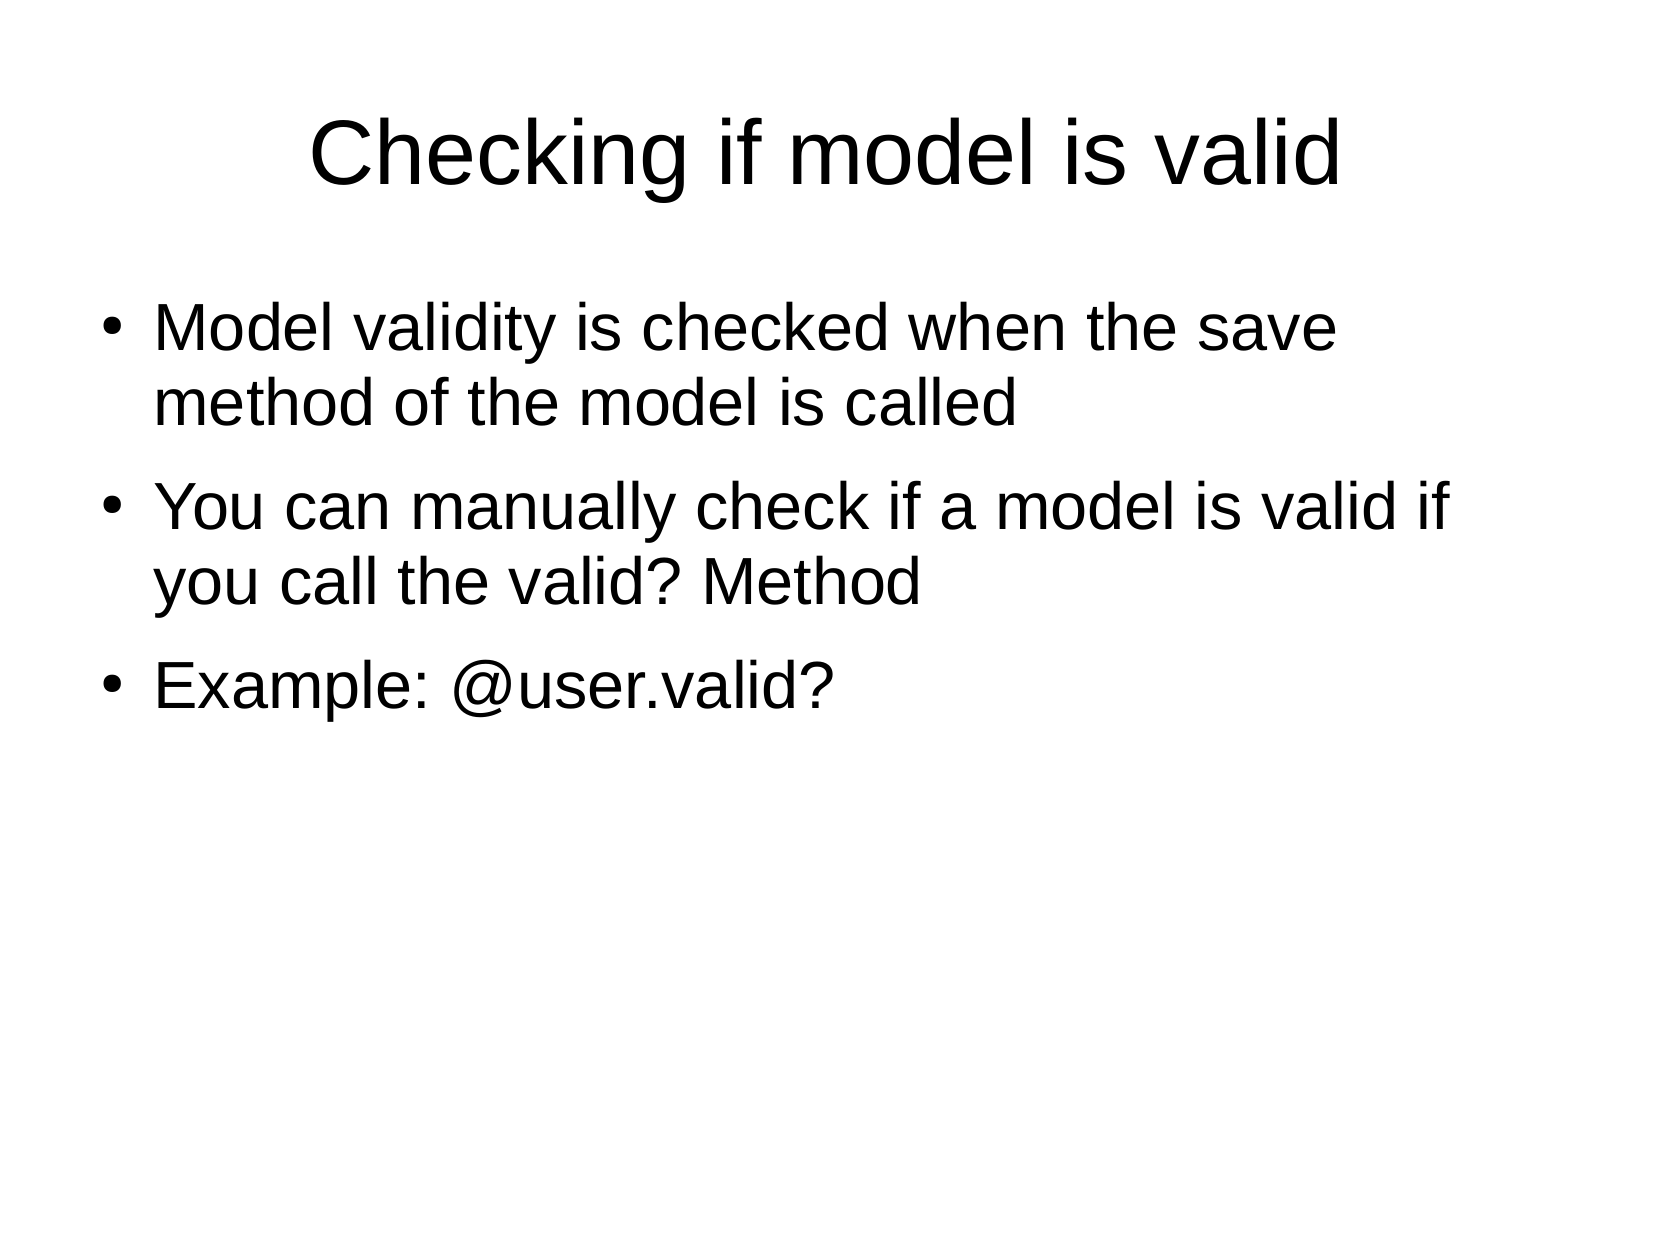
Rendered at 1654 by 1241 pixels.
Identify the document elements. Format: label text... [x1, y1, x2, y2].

list Model validity is checked when the save method of the model is called You can manually check if a model is valid if you call the valid? Method Example: @user.valid? [82, 290, 1571, 1010]
title Checking if model is valid [82, 49, 1571, 257]
